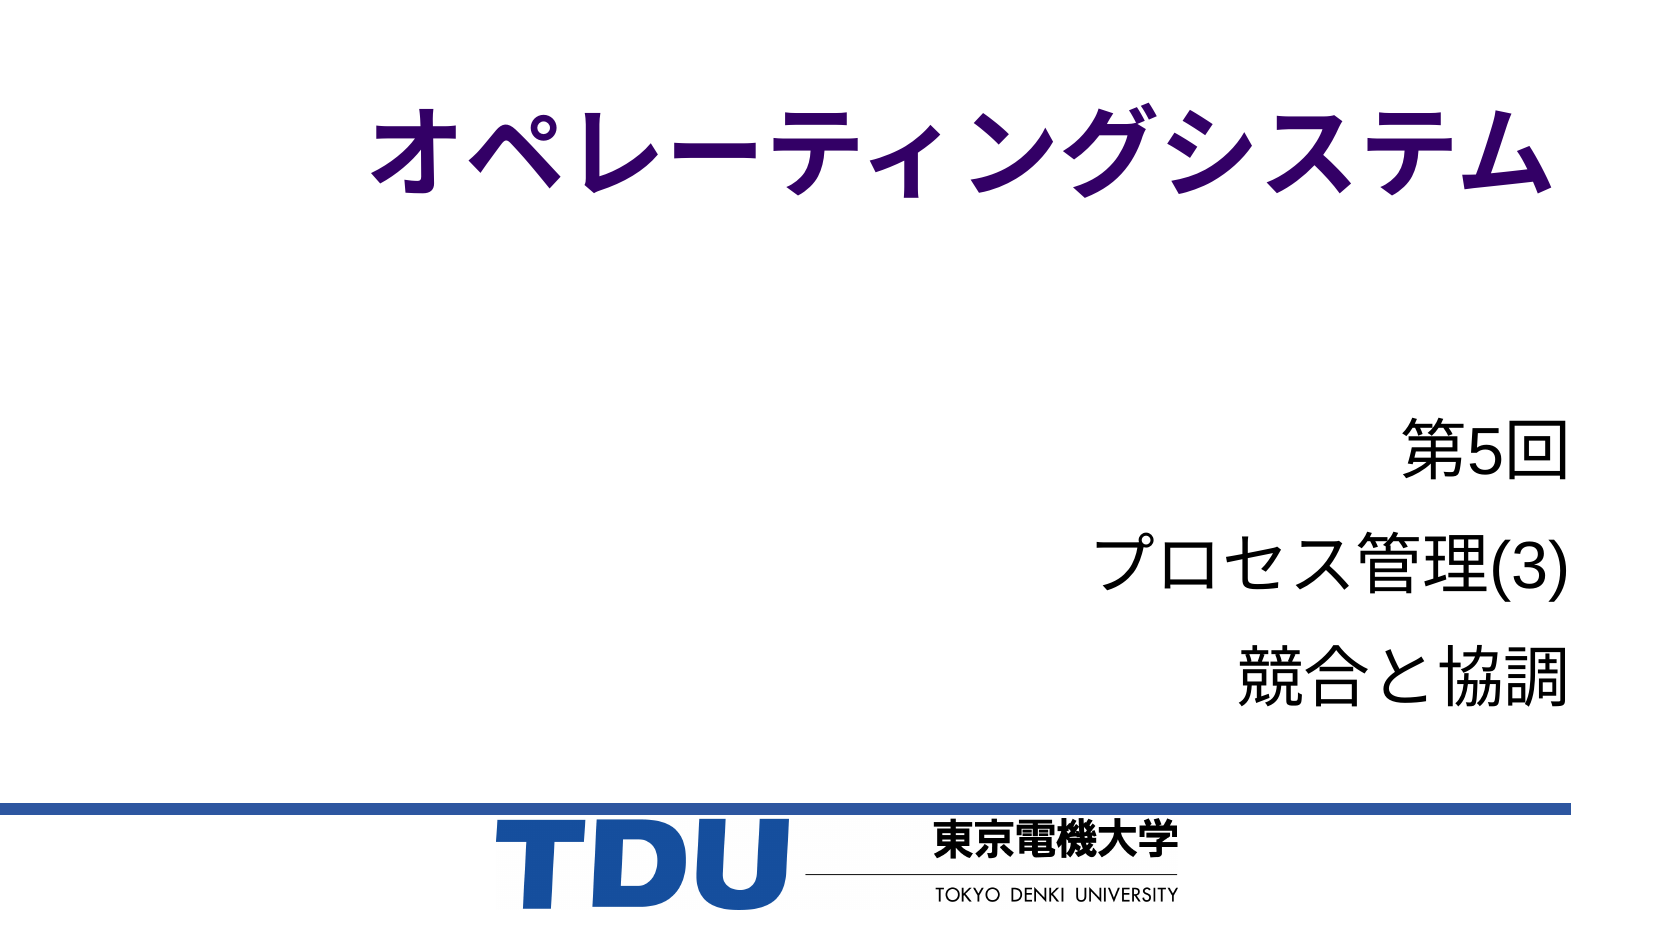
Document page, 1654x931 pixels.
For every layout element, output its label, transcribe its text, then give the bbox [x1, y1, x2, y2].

title オペレーティングシステム [82, 63, 1571, 218]
picture [496, 829, 1178, 910]
subtitle 第5回 プロセス管理(3) 競合と協調 [82, 289, 1571, 829]
